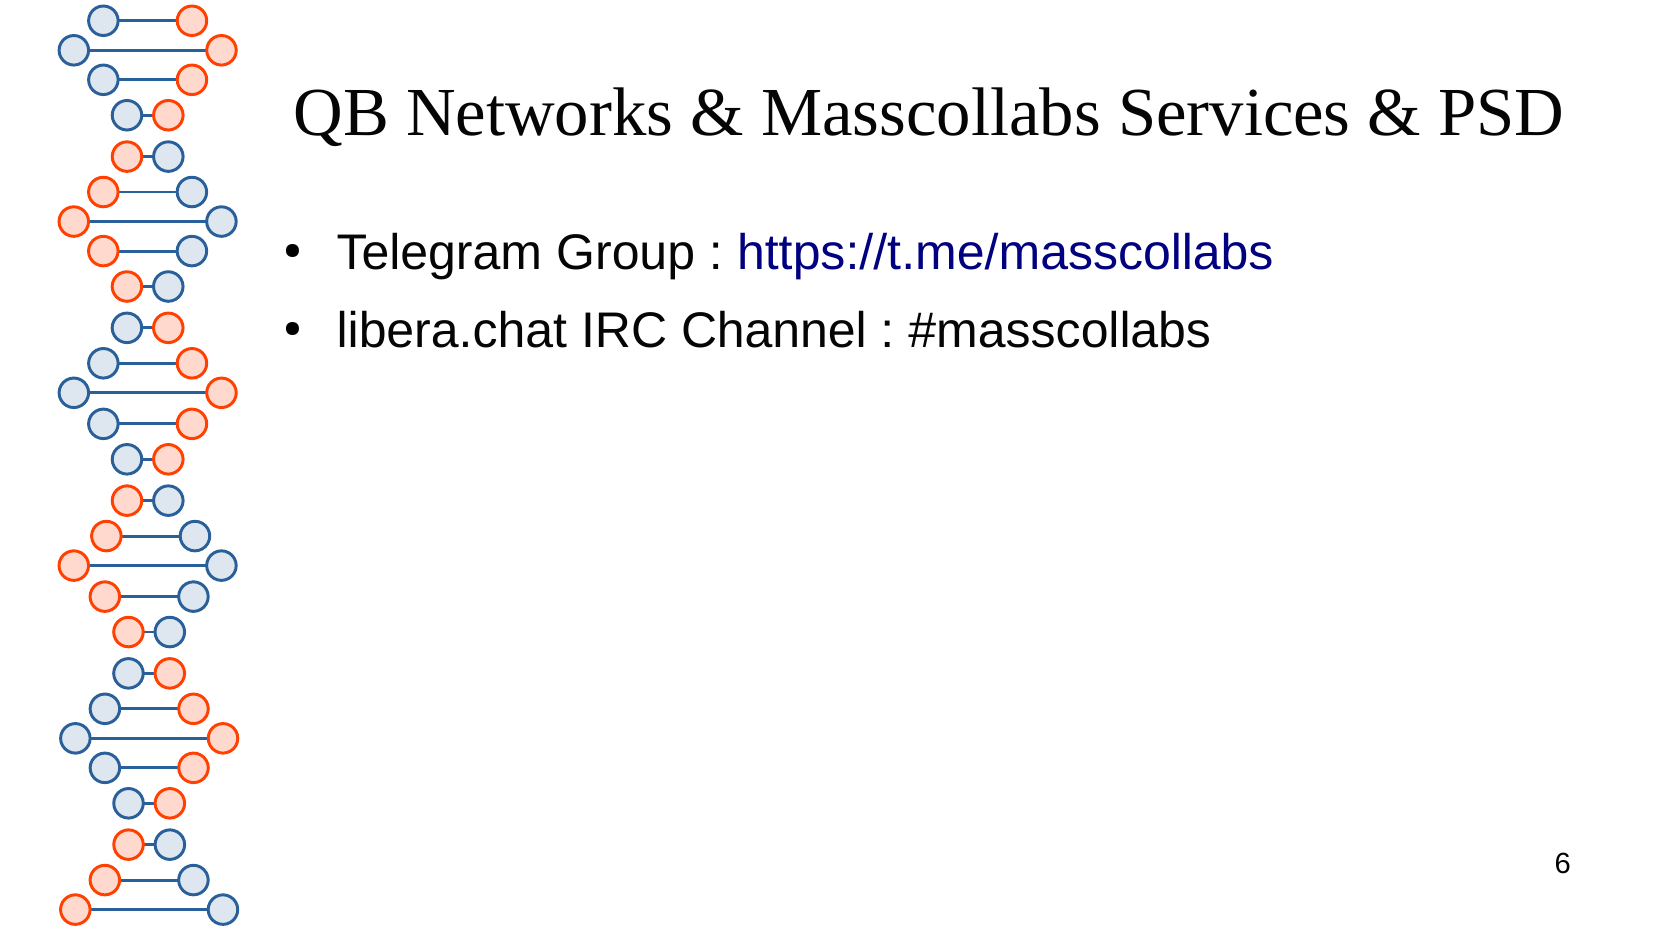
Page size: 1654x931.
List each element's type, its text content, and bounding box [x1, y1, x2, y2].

title QB Networks & Masscollabs Services & PSD [265, 35, 1595, 189]
list Telegram Group : https://t.me/masscollabs libera.chat IRC Channel : #masscollabs [265, 224, 1595, 764]
